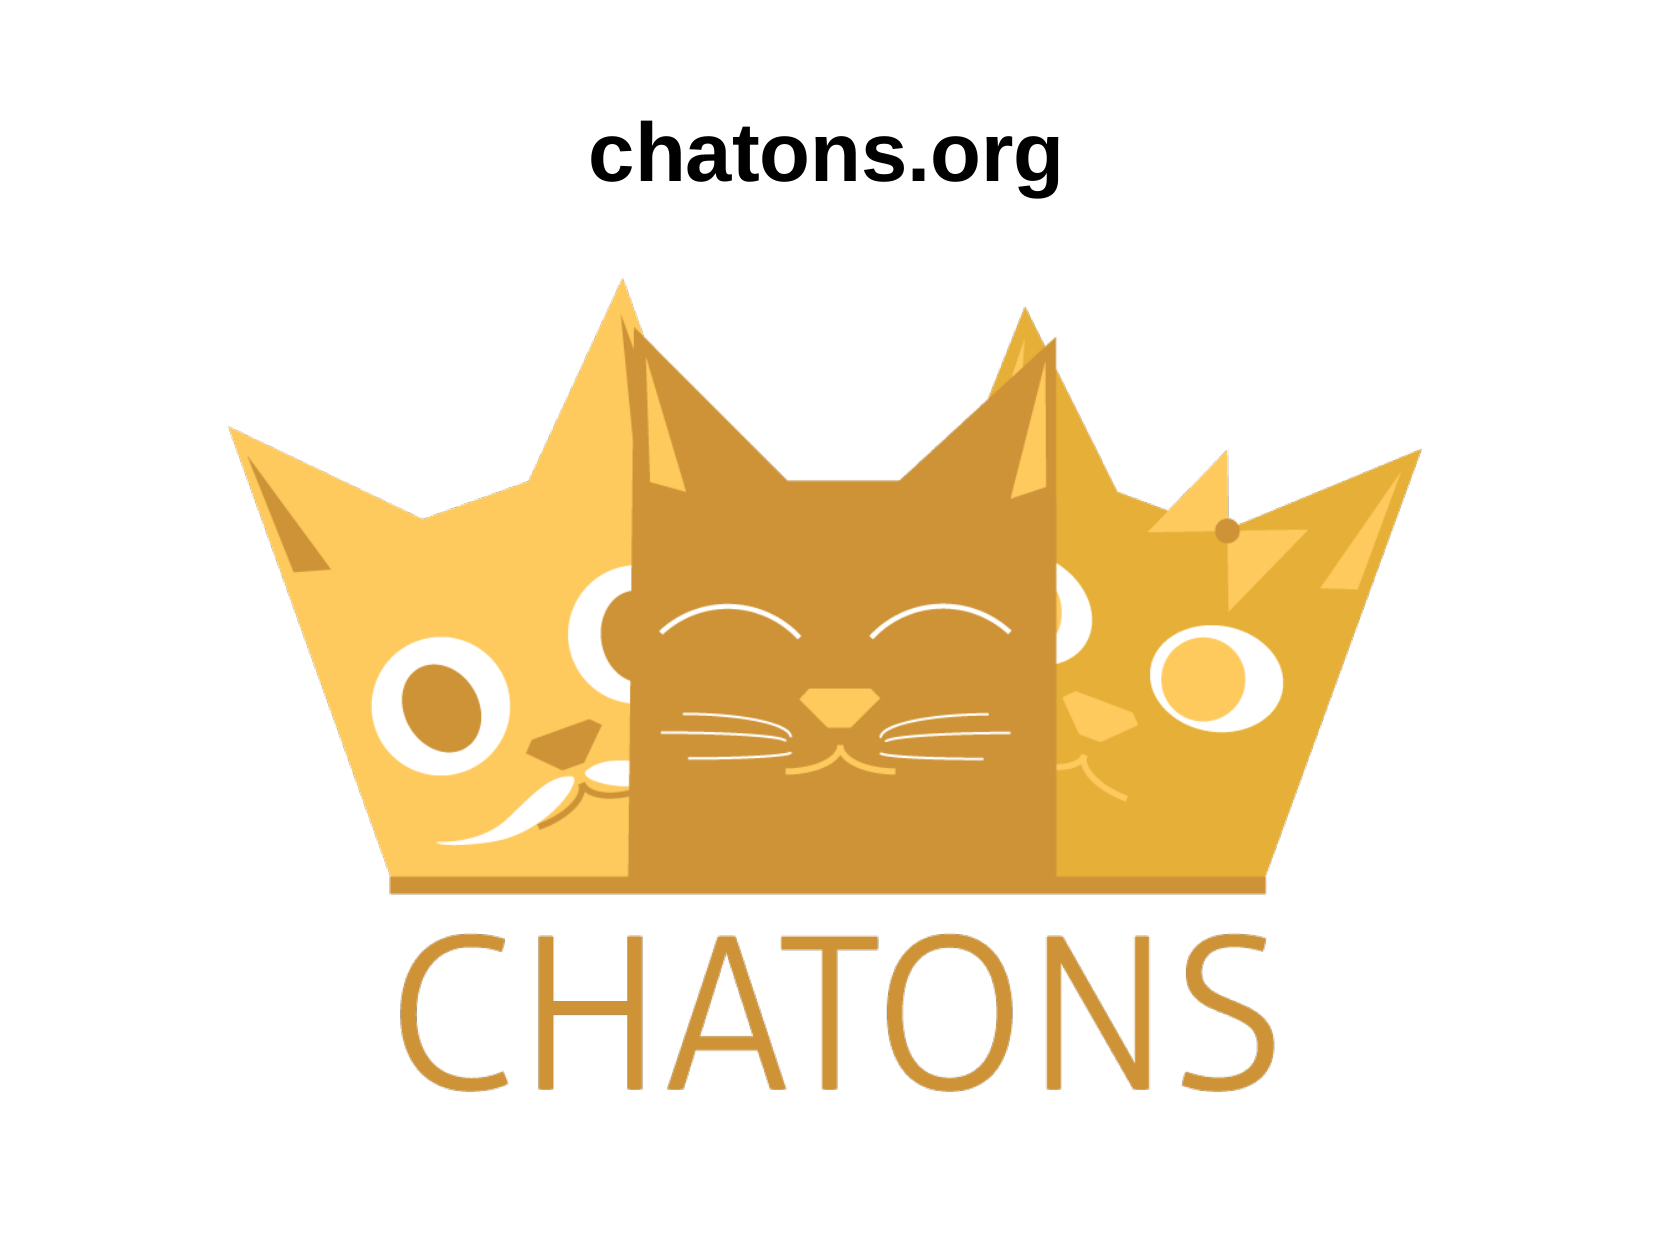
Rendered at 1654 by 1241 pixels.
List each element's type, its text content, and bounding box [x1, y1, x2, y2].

title chatons.org [82, 49, 1571, 257]
picture [212, 129, 1453, 1241]
